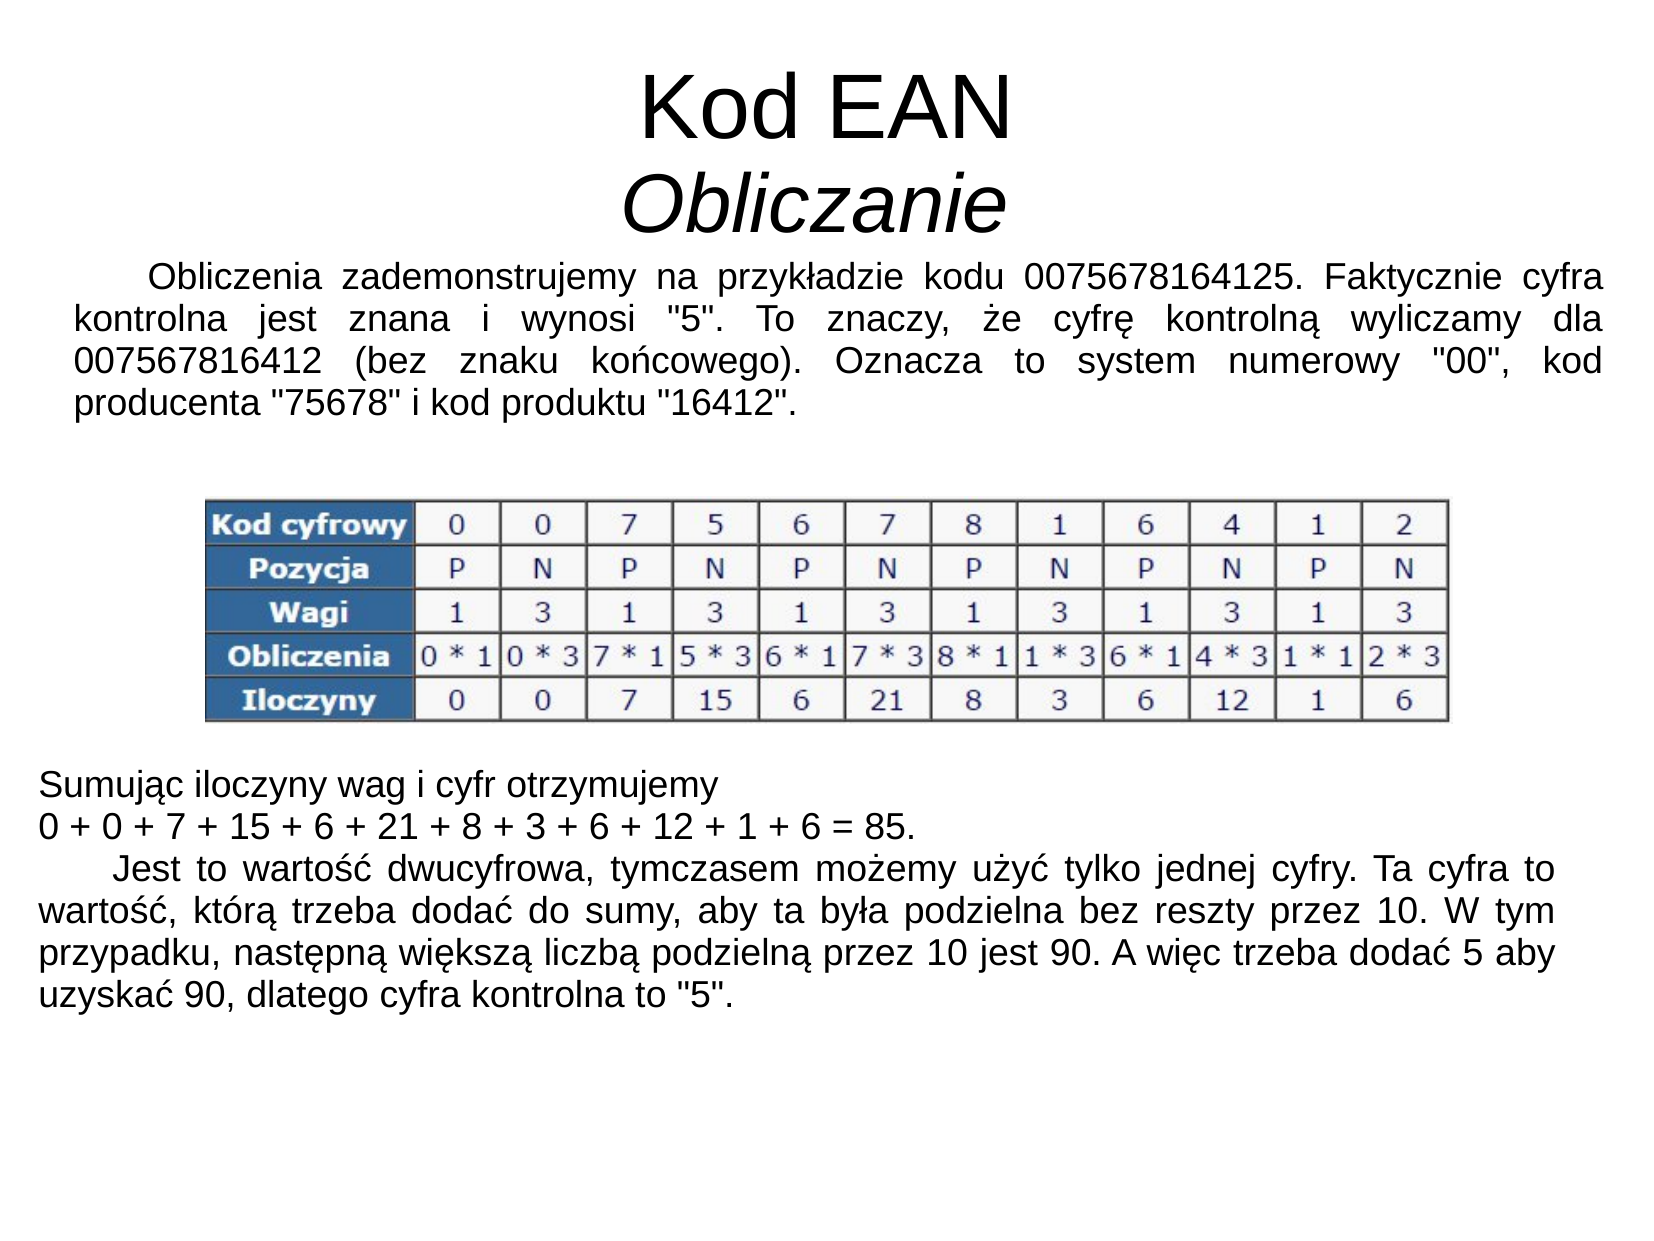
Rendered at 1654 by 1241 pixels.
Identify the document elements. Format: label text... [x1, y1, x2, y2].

text_box Sumując iloczyny wag i cyfr otrzymujemy 0 + 0 + 7 + 15 + 6 + 21 + 8 + 3 + 6 + 12 + 1 + 6 = 85. Jest to wartość dwucyfrowa, tymczasem możemy użyć tylko jednej cyfry. Ta cyfra to wartość, którą trzeba dodać do sumy, aby ta była podzielna bez reszty przez 10. W tym przypadku, następną większą liczbą podzielną przez 10 jest 90. A więc trzeba dodać 5 aby uzyskać 90, dlatego cyfra kontrolna to "5". [23, 755, 1571, 1023]
title Kod EAN Obliczanie [82, 49, 1571, 248]
text_box Obliczenia zademonstrujemy na przykładzie kodu 0075678164125. Faktycznie cyfra kontrolna jest znana i wynosi "5". To znaczy, że cyfrę kontrolną wyliczamy dla 007567816412 (bez znaku końcowego). Oznacza to system numerowy "00", kod producenta "75678" i kod produktu "16412". [58, 248, 1619, 473]
picture [205, 496, 1453, 724]
